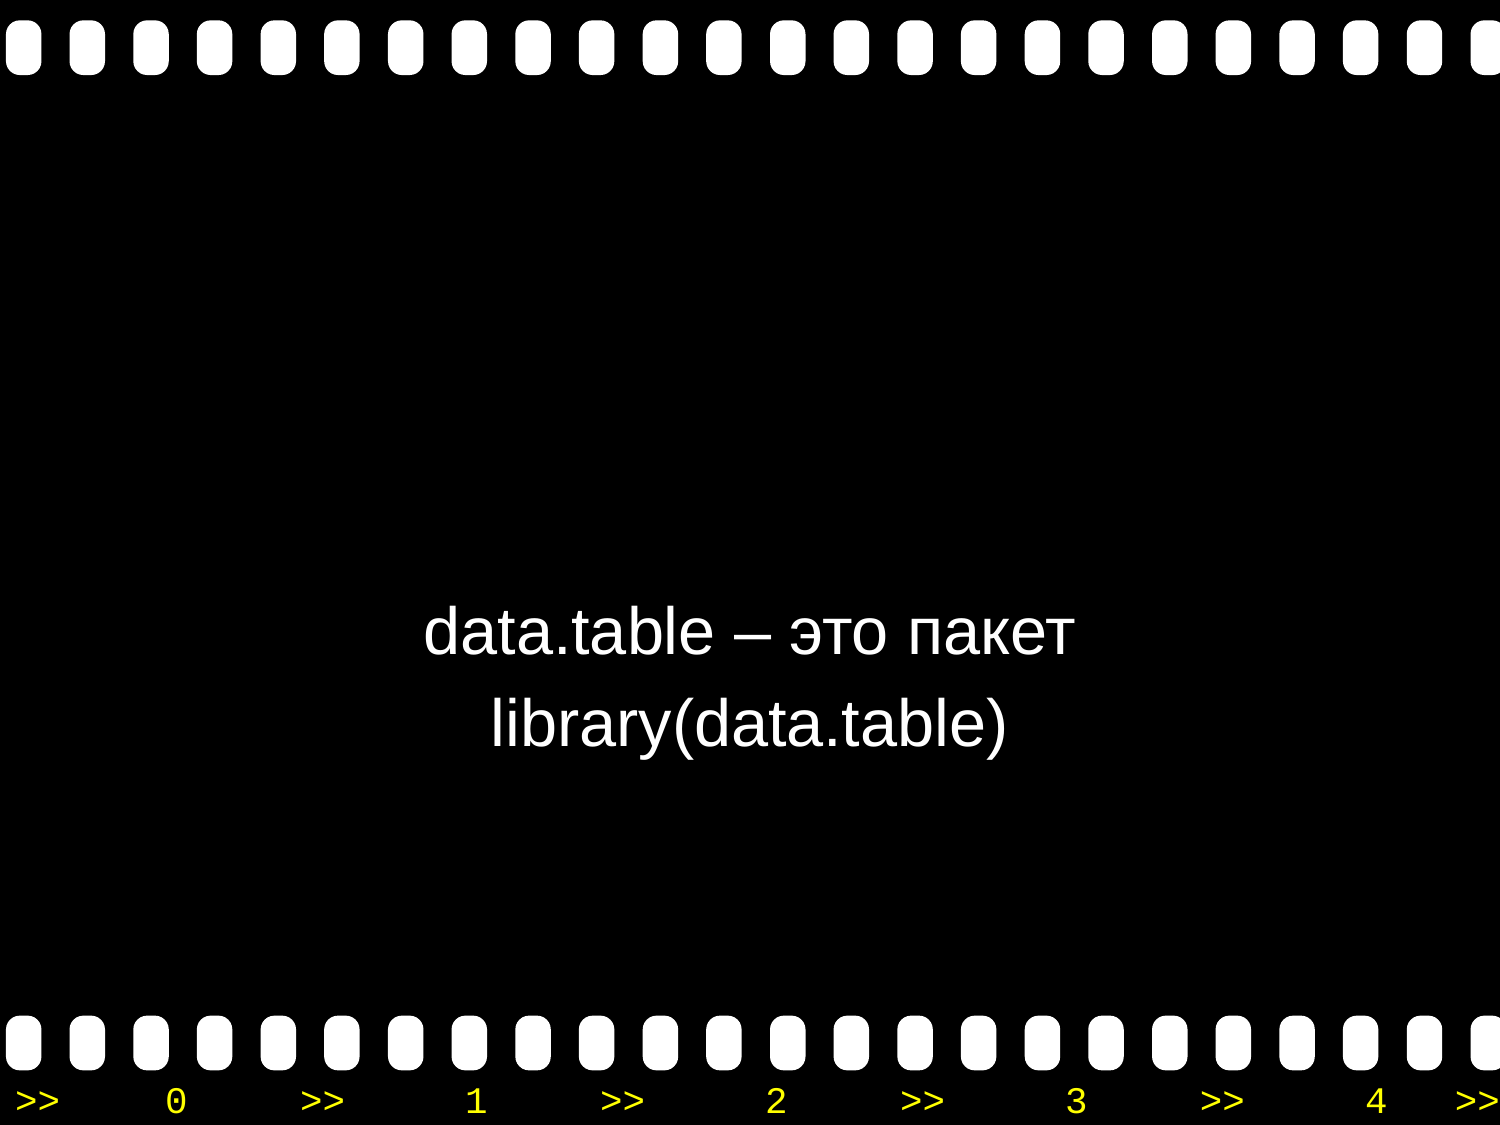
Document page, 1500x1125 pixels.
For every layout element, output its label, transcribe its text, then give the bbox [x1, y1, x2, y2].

subtitle data.table – это пакет library(data.table) [112, 356, 1388, 999]
